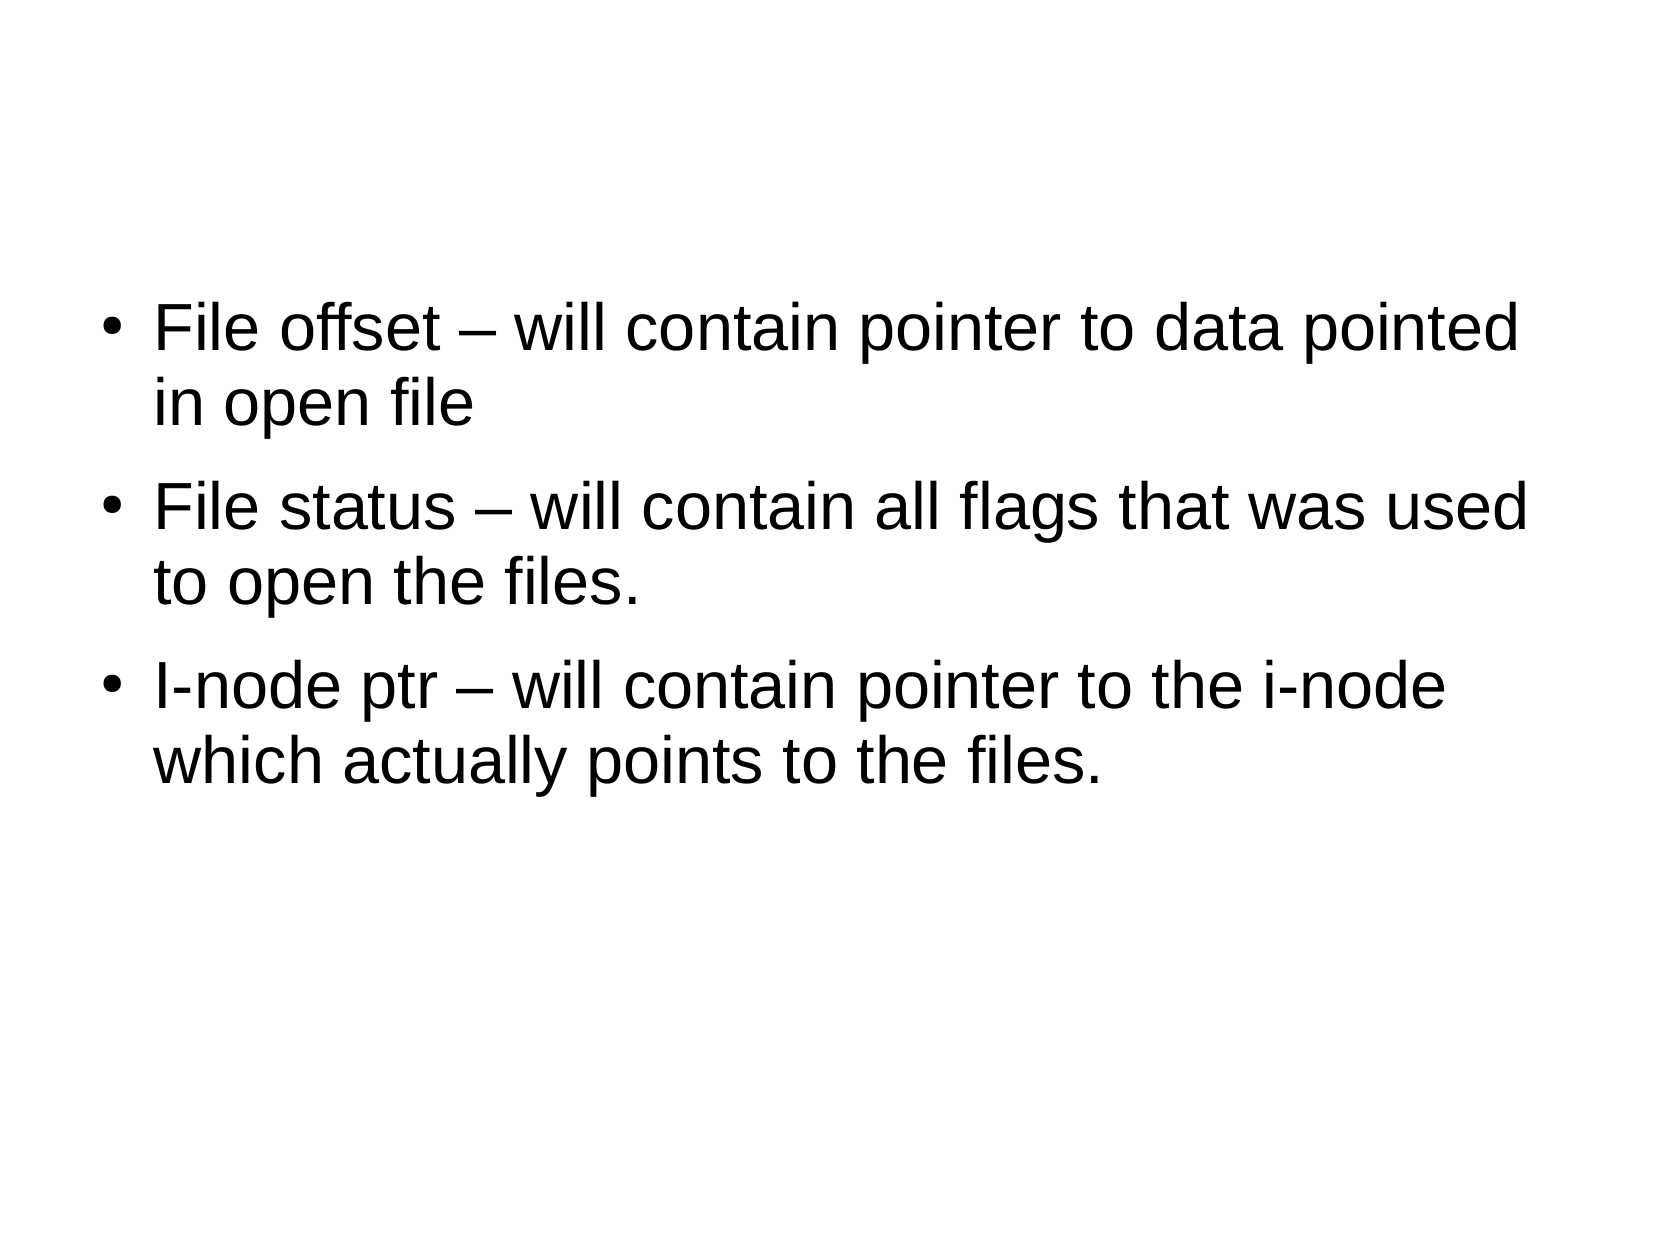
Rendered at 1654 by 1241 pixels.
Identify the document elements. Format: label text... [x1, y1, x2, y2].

list File offset – will contain pointer to data pointed in open file File status – will contain all flags that was used to open the files. I-node ptr – will contain pointer to the i-node which actually points to the files. [82, 290, 1571, 1010]
